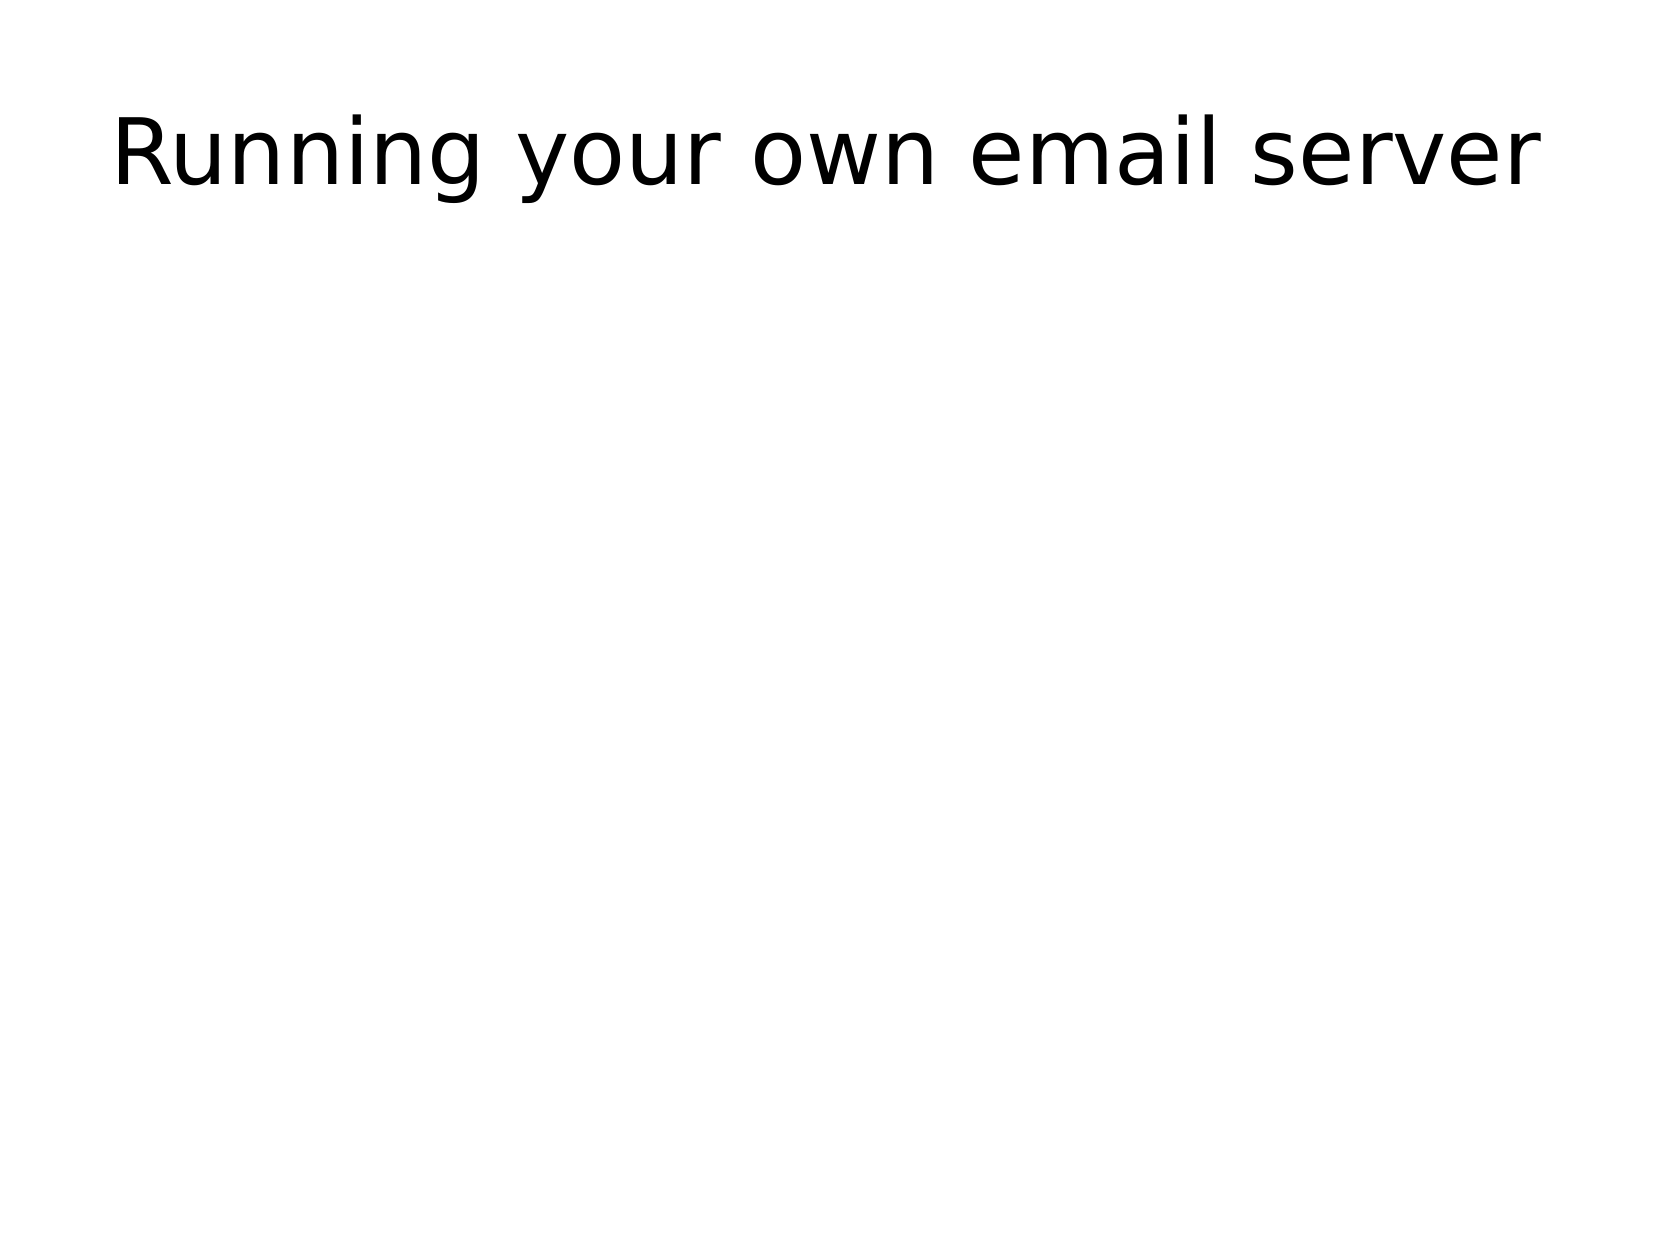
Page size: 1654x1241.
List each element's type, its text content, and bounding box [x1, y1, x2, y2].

title Running your own email server [82, 49, 1571, 257]
